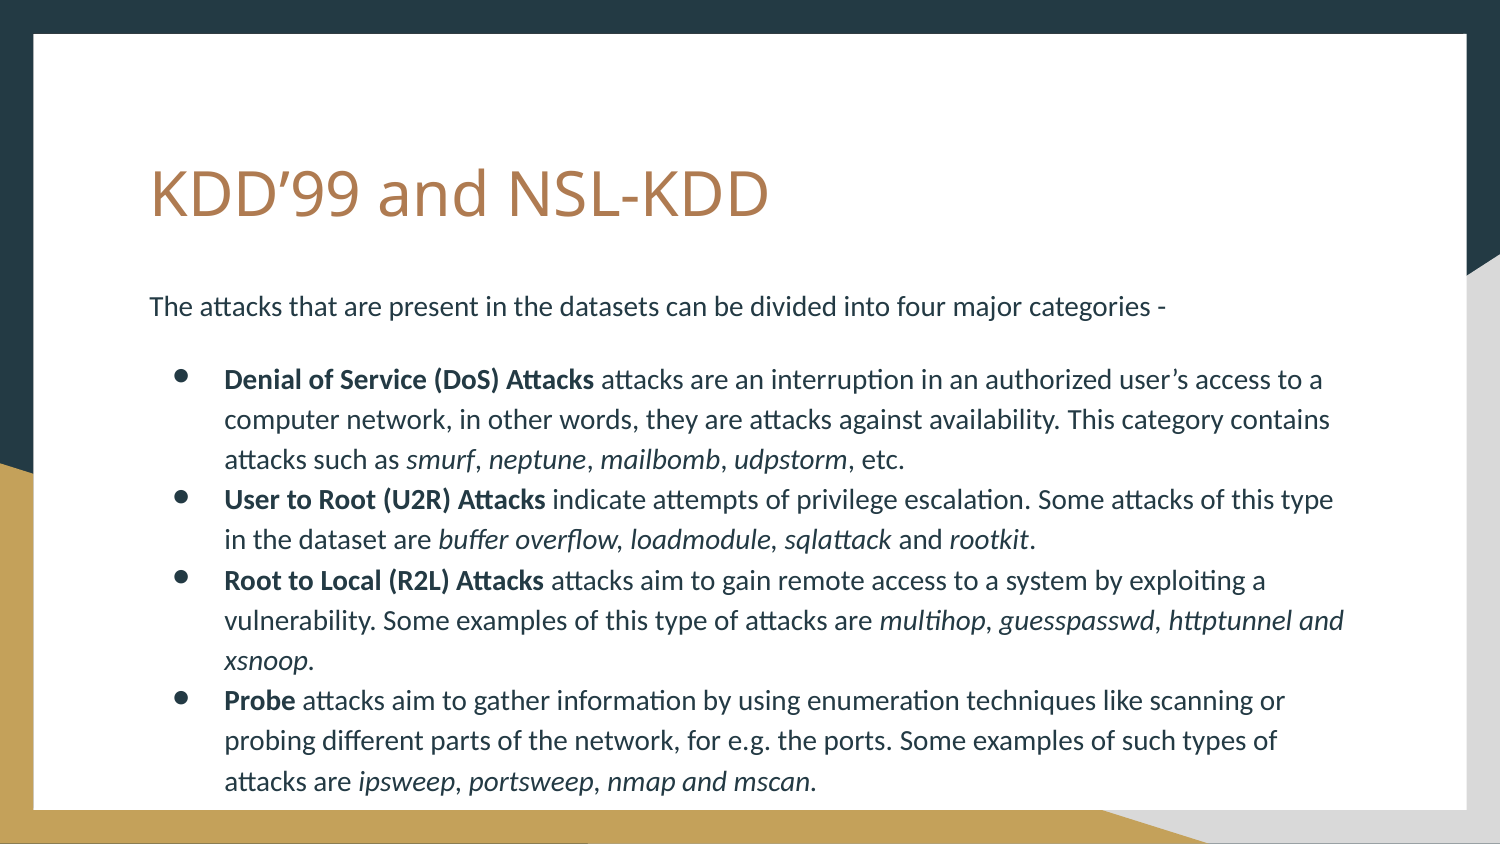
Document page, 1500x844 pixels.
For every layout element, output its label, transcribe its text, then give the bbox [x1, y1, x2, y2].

list The attacks that are present in the datasets can be divided into four major categories - Denial of Service (DoS) Attacks attacks are an interruption in an authorized user’s access to a computer network, in other words, they are attacks against availability. This category contains attacks such as smurf, neptune, mailbomb, udpstorm, etc. User to Root (U2R) Attacks indicate attempts of privilege escalation. Some attacks of this type in the dataset are buffer overflow, loadmodule, sqlattack and rootkit. Root to Local (R2L) Attacks attacks aim to gain remote access to a system by exploiting a vulnerability. Some examples of this type of attacks are multihop, guesspasswd, httptunnel and xsnoop. Probe attacks aim to gather information by using enumeration techniques like scanning or probing different parts of the network, for e.g. the ports. Some examples of such types of attacks are ipsweep, portsweep, nmap and mscan. [134, 266, 1366, 815]
title KDD’99 and NSL-KDD [134, 138, 1366, 266]
